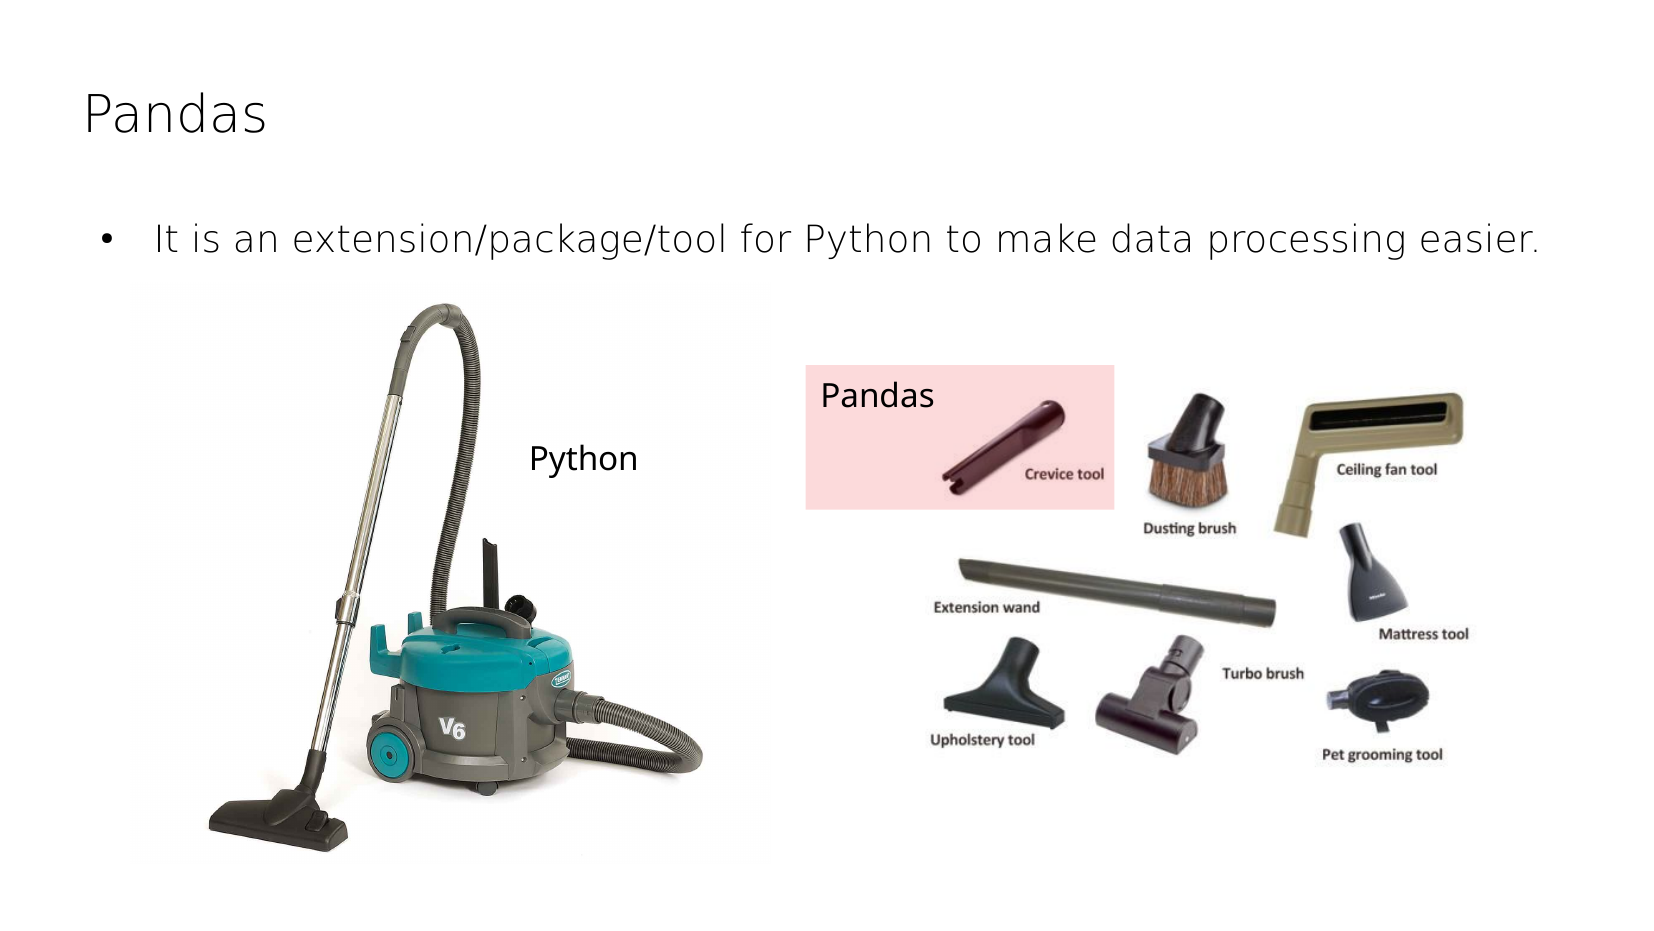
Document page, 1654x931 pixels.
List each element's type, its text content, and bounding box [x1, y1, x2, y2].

title Pandas [82, 37, 1571, 193]
text_box Pandas [805, 365, 1115, 510]
picture [130, 282, 771, 864]
picture [916, 368, 1486, 779]
list It is an extension/package/tool for Python to make data processing easier. [82, 217, 1571, 758]
text_box Python [409, 427, 759, 482]
